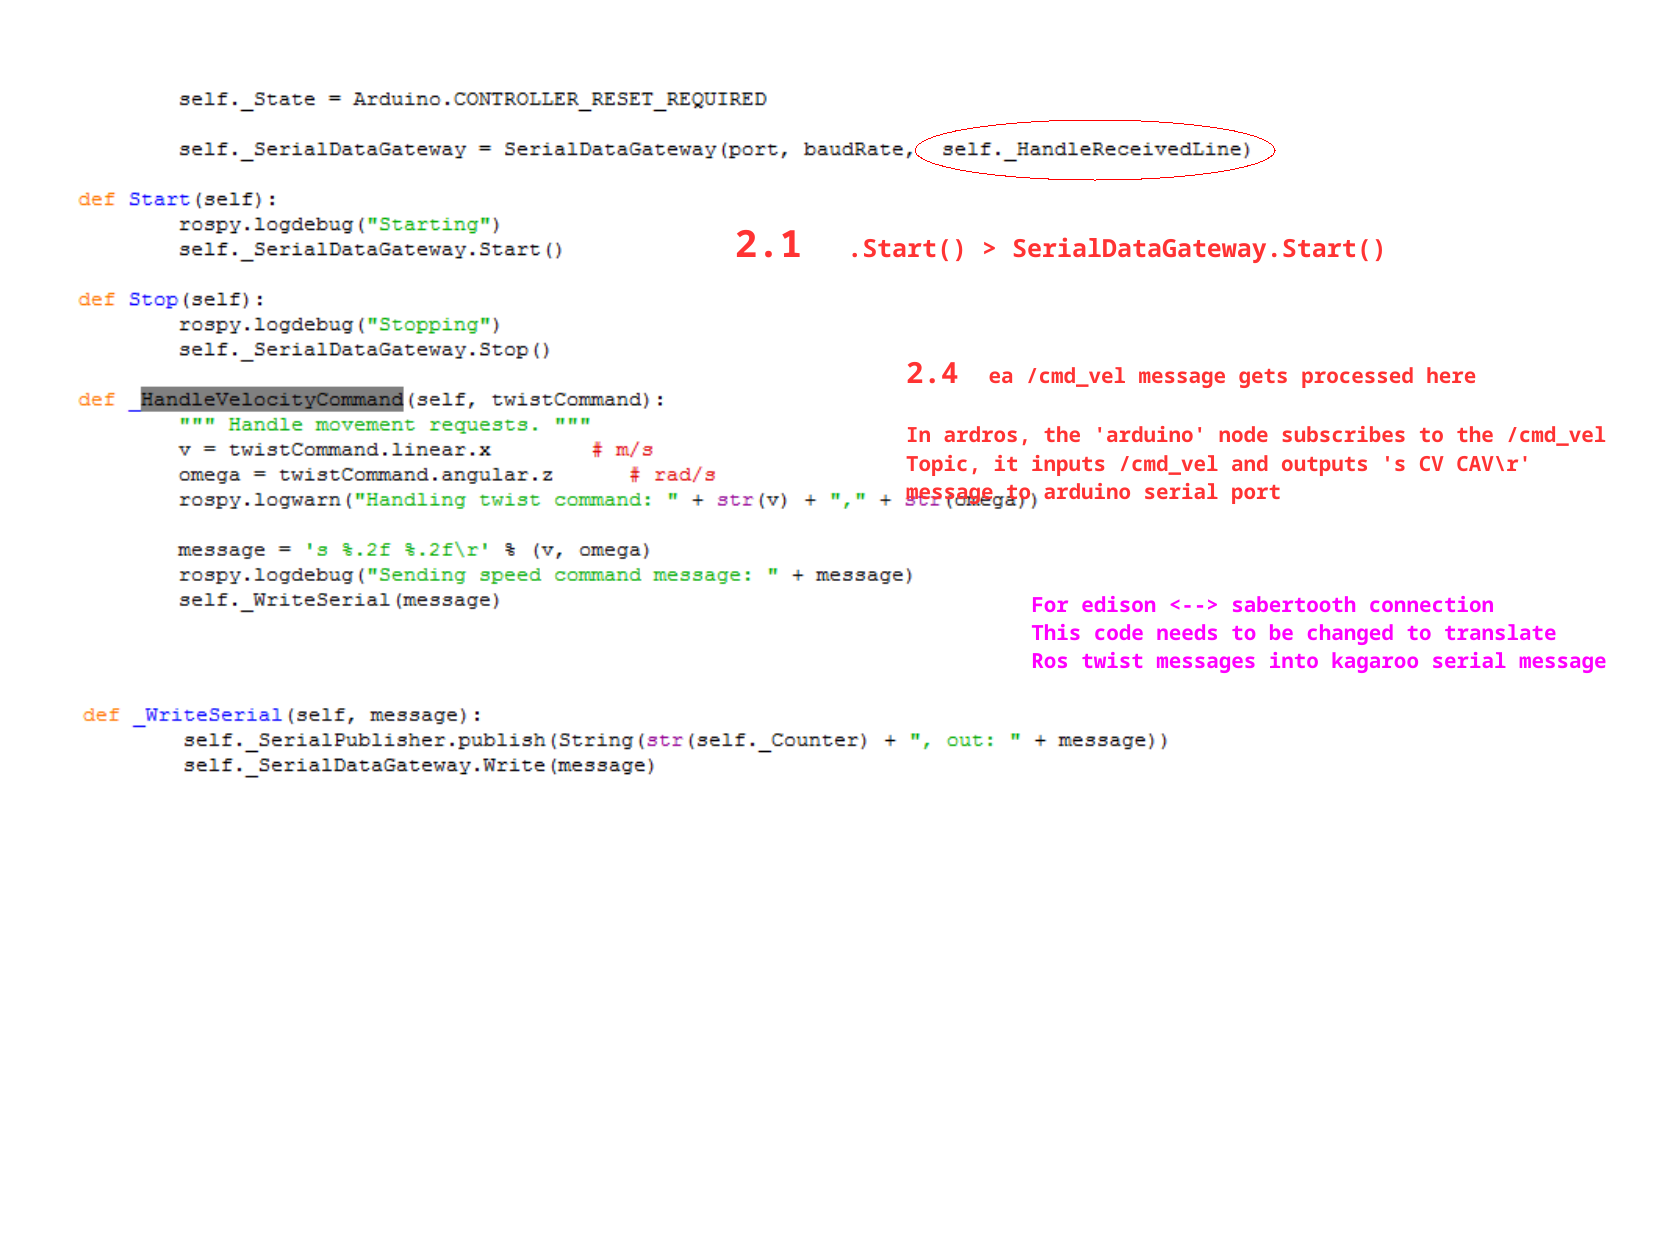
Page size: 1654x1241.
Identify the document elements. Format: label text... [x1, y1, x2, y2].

text_box 2.4 ea /cmd_vel message gets processed here In ardros, the 'arduino' node subscribes to the /cmd_vel Topic, it inputs /cmd_vel and outputs 's CV CAV\r' message to arduino serial port For edison <--> sabertooth connection This code needs to be changed to translate Ros twist messages into kagaroo serial message [891, 345, 1636, 597]
picture [52, 74, 1261, 618]
picture [41, 685, 1186, 796]
text_box 2.1 .Start() > SerialDataGateway.Start() [720, 210, 1413, 263]
